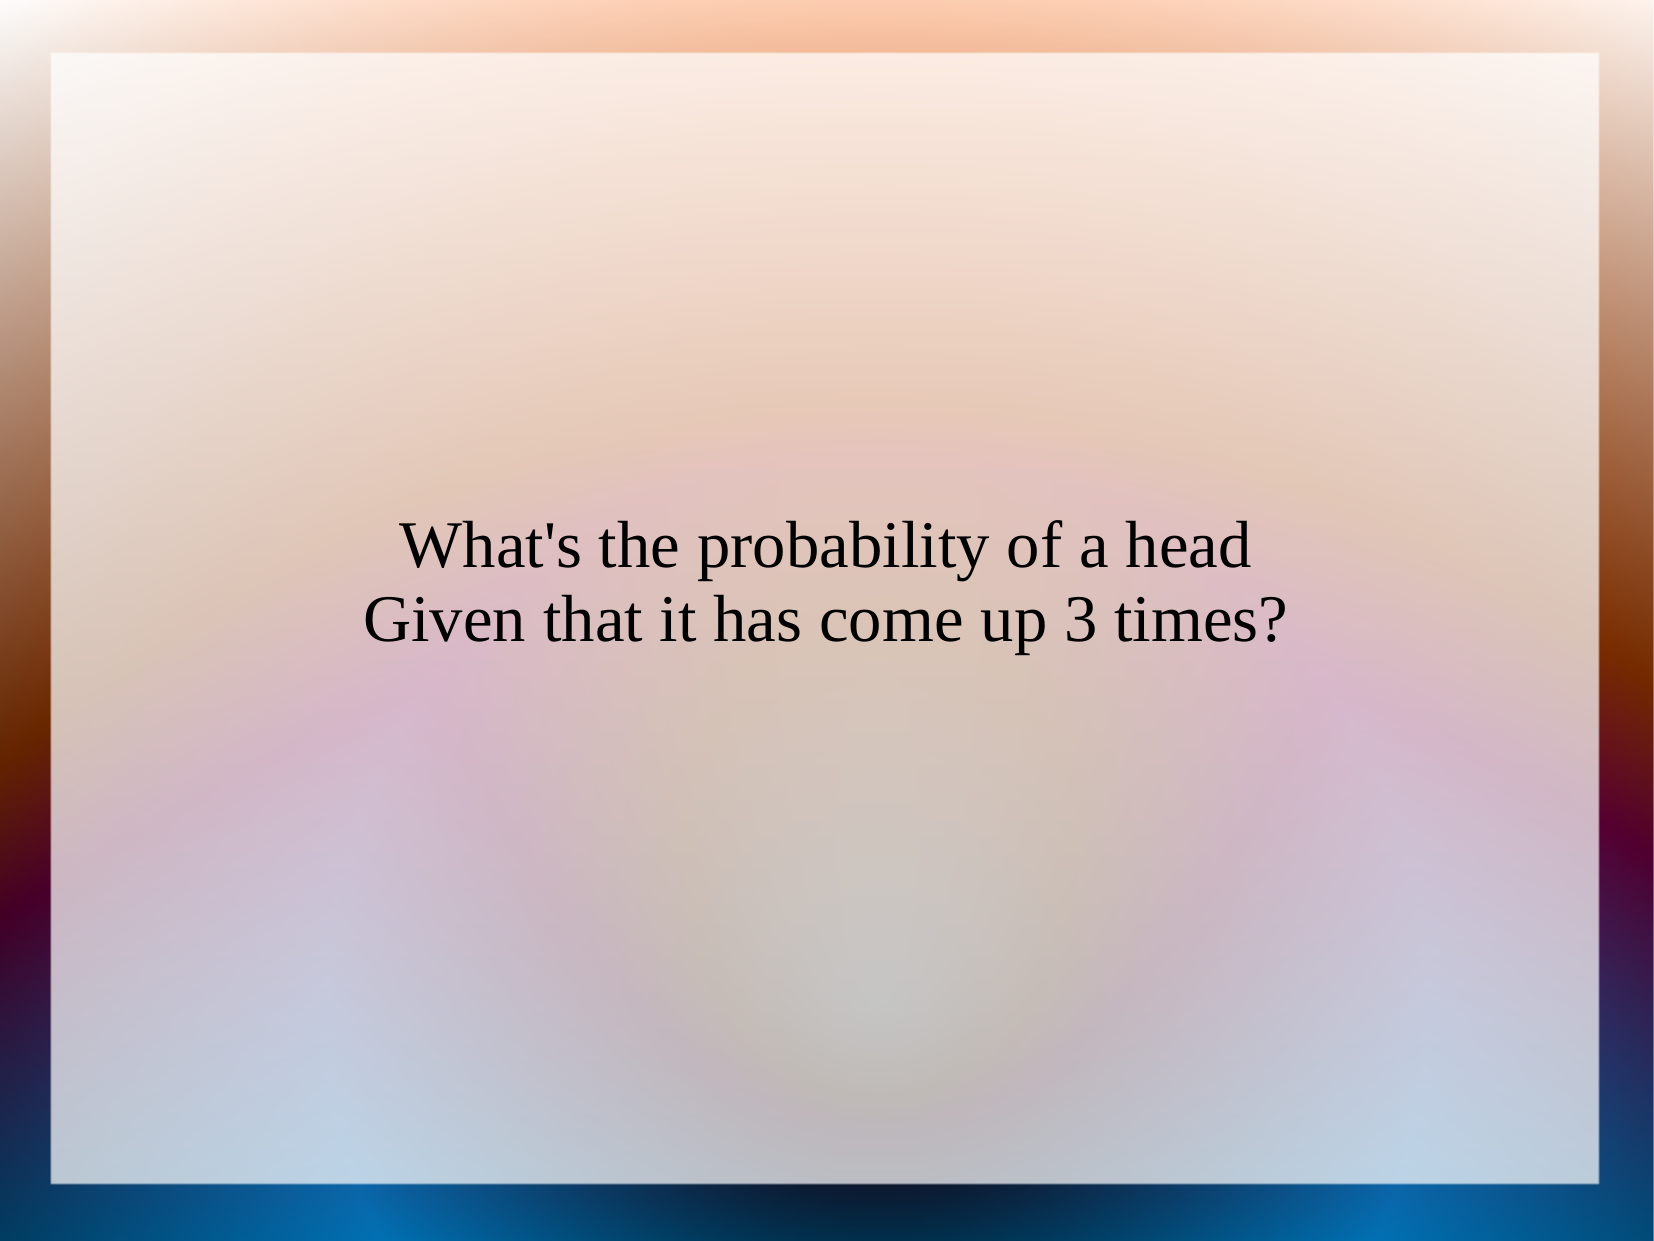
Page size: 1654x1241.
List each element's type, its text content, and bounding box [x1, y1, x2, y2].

picture [0, 0, 1654, 1241]
subtitle What's the probability of a head Given that it has come up 3 times? [82, 55, 1571, 1109]
